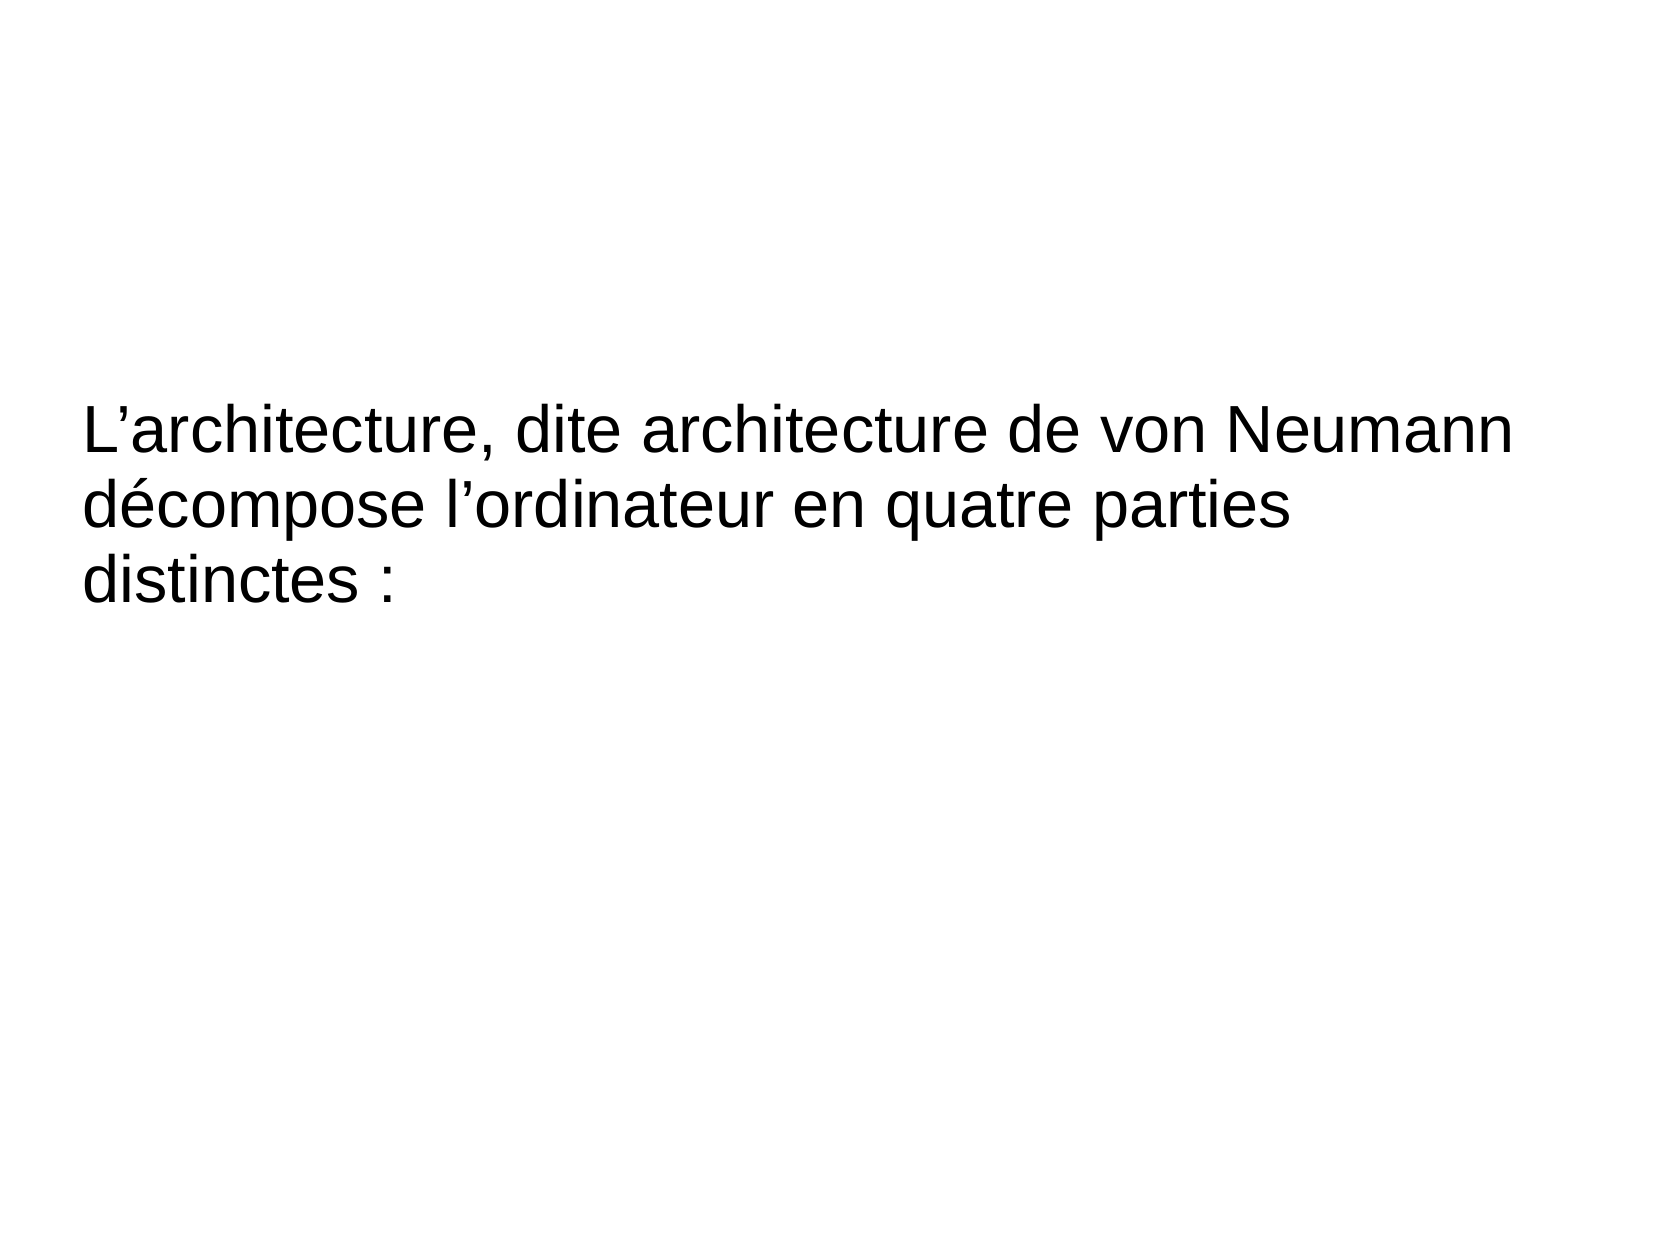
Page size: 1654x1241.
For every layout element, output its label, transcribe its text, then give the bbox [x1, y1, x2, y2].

subtitle L’architecture, dite architecture de von Neumann décompose l’ordinateur en quatre parties distinctes : [82, 49, 1571, 1109]
